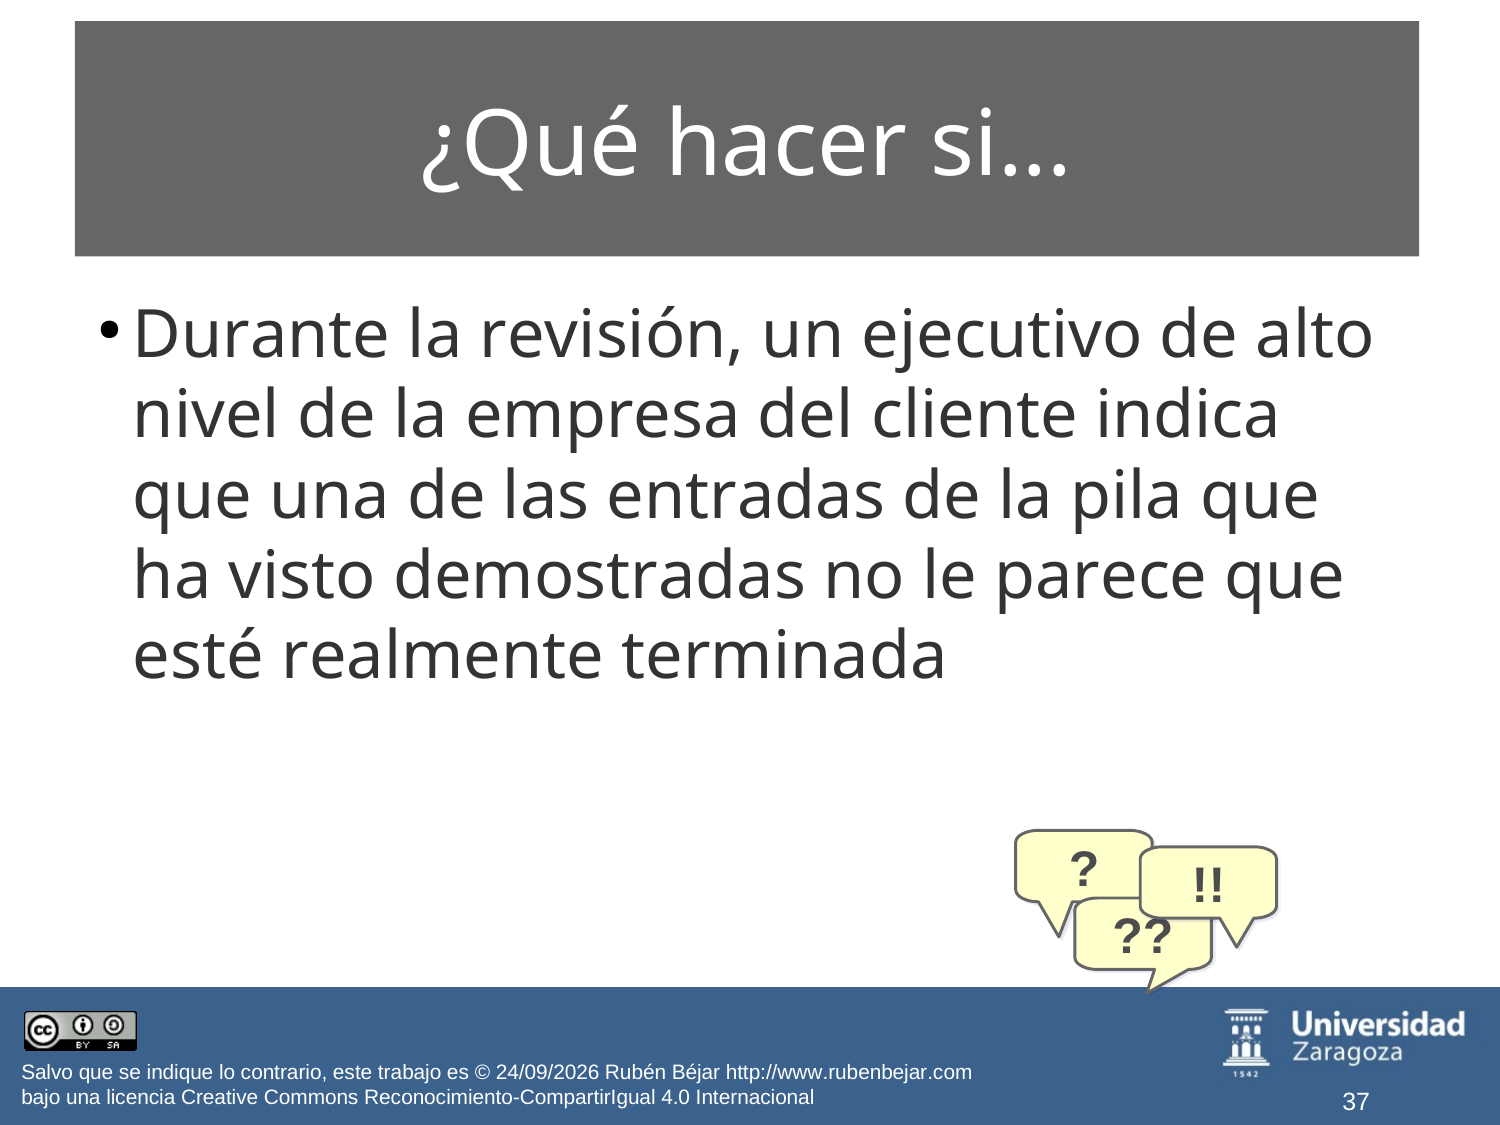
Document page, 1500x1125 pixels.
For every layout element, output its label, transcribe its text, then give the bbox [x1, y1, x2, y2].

text_box ? [1015, 830, 1153, 937]
title ¿Qué hacer si... [74, 21, 1420, 257]
text_box !! [1140, 846, 1277, 948]
picture [0, 987, 1500, 1125]
list Durante la revisión, un ejecutivo de alto nivel de la empresa del cliente indica que una de las entradas de la pila que ha visto demostradas no le parece que esté realmente terminada [82, 283, 1418, 957]
text_box ?? [1074, 897, 1212, 994]
